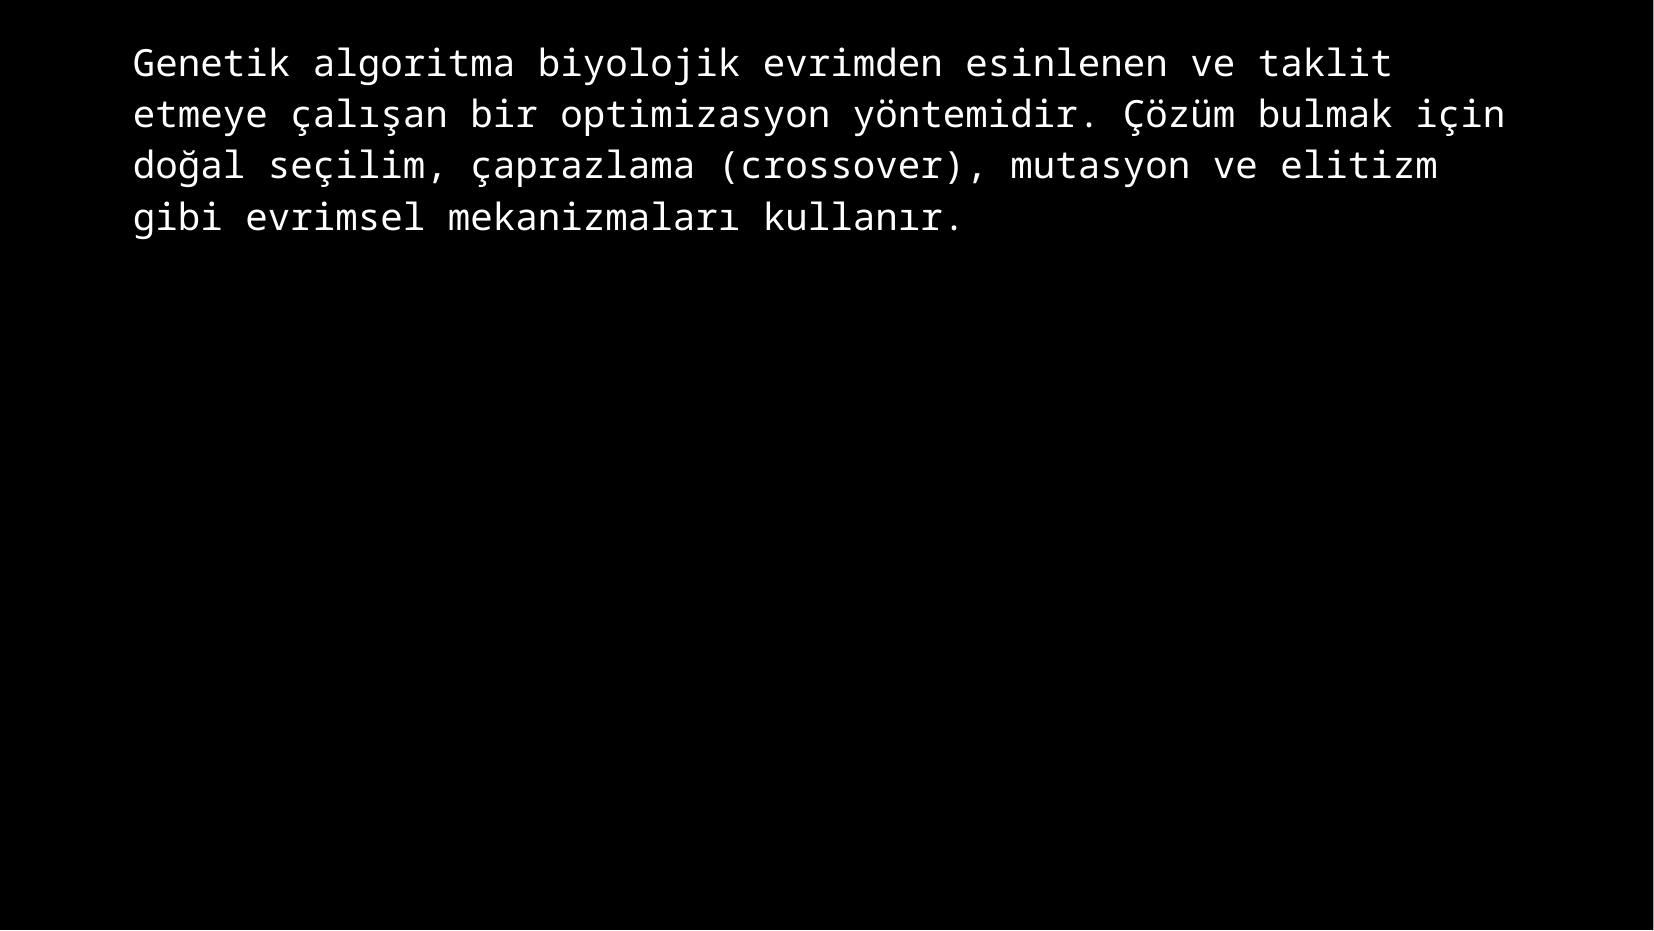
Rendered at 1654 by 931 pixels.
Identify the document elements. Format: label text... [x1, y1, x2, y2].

text_box Genetik algoritma biyolojik evrimden esinlenen ve taklit etmeye çalışan bir optimizasyon yöntemidir. Çözüm bulmak için doğal seçilim, çaprazlama (crossover), mutasyon ve elitizm gibi evrimsel mekanizmaları kullanır. [118, 29, 1536, 886]
